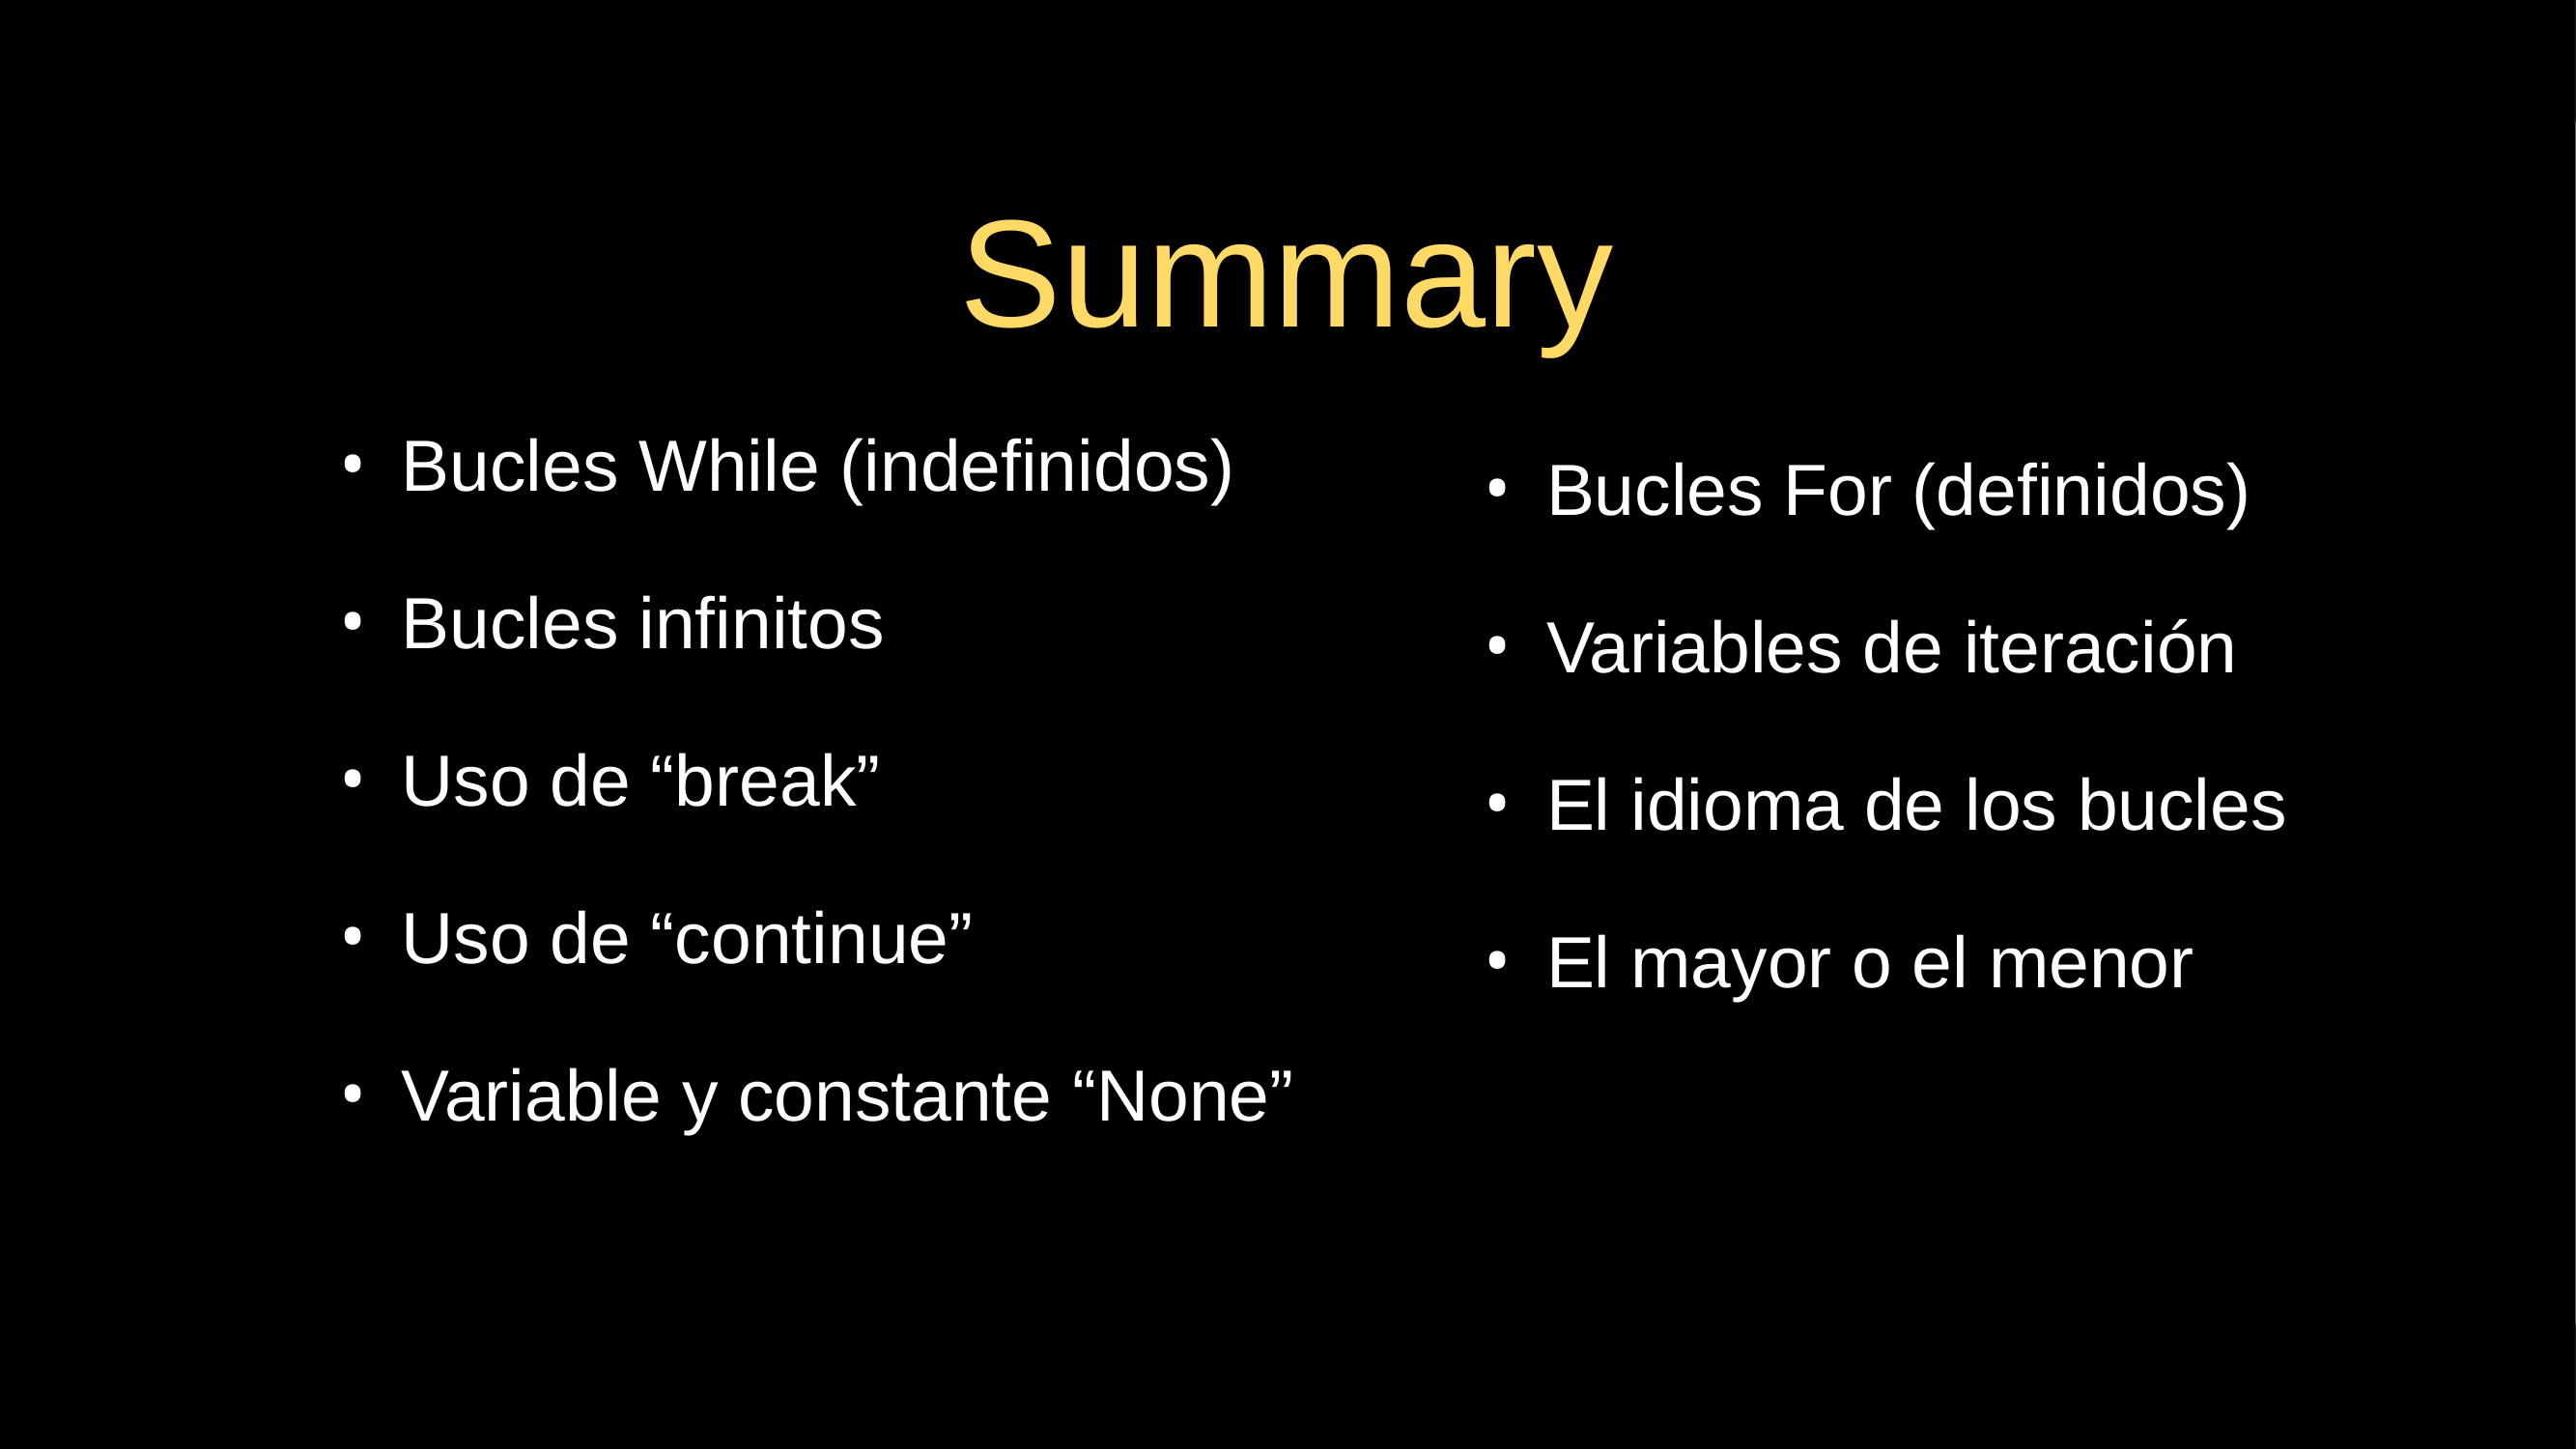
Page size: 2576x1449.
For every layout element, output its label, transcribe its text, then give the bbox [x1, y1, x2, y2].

list Bucles For (definidos) Variables de iteración El idioma de los bucles El mayor o el menor [1431, 437, 2391, 1341]
title Summary [183, 129, 2391, 403]
list Bucles While (indefinidos) Bucles infinitos Uso de “break” Uso de “continue” Variable y constante “None” [286, 412, 1369, 1317]
